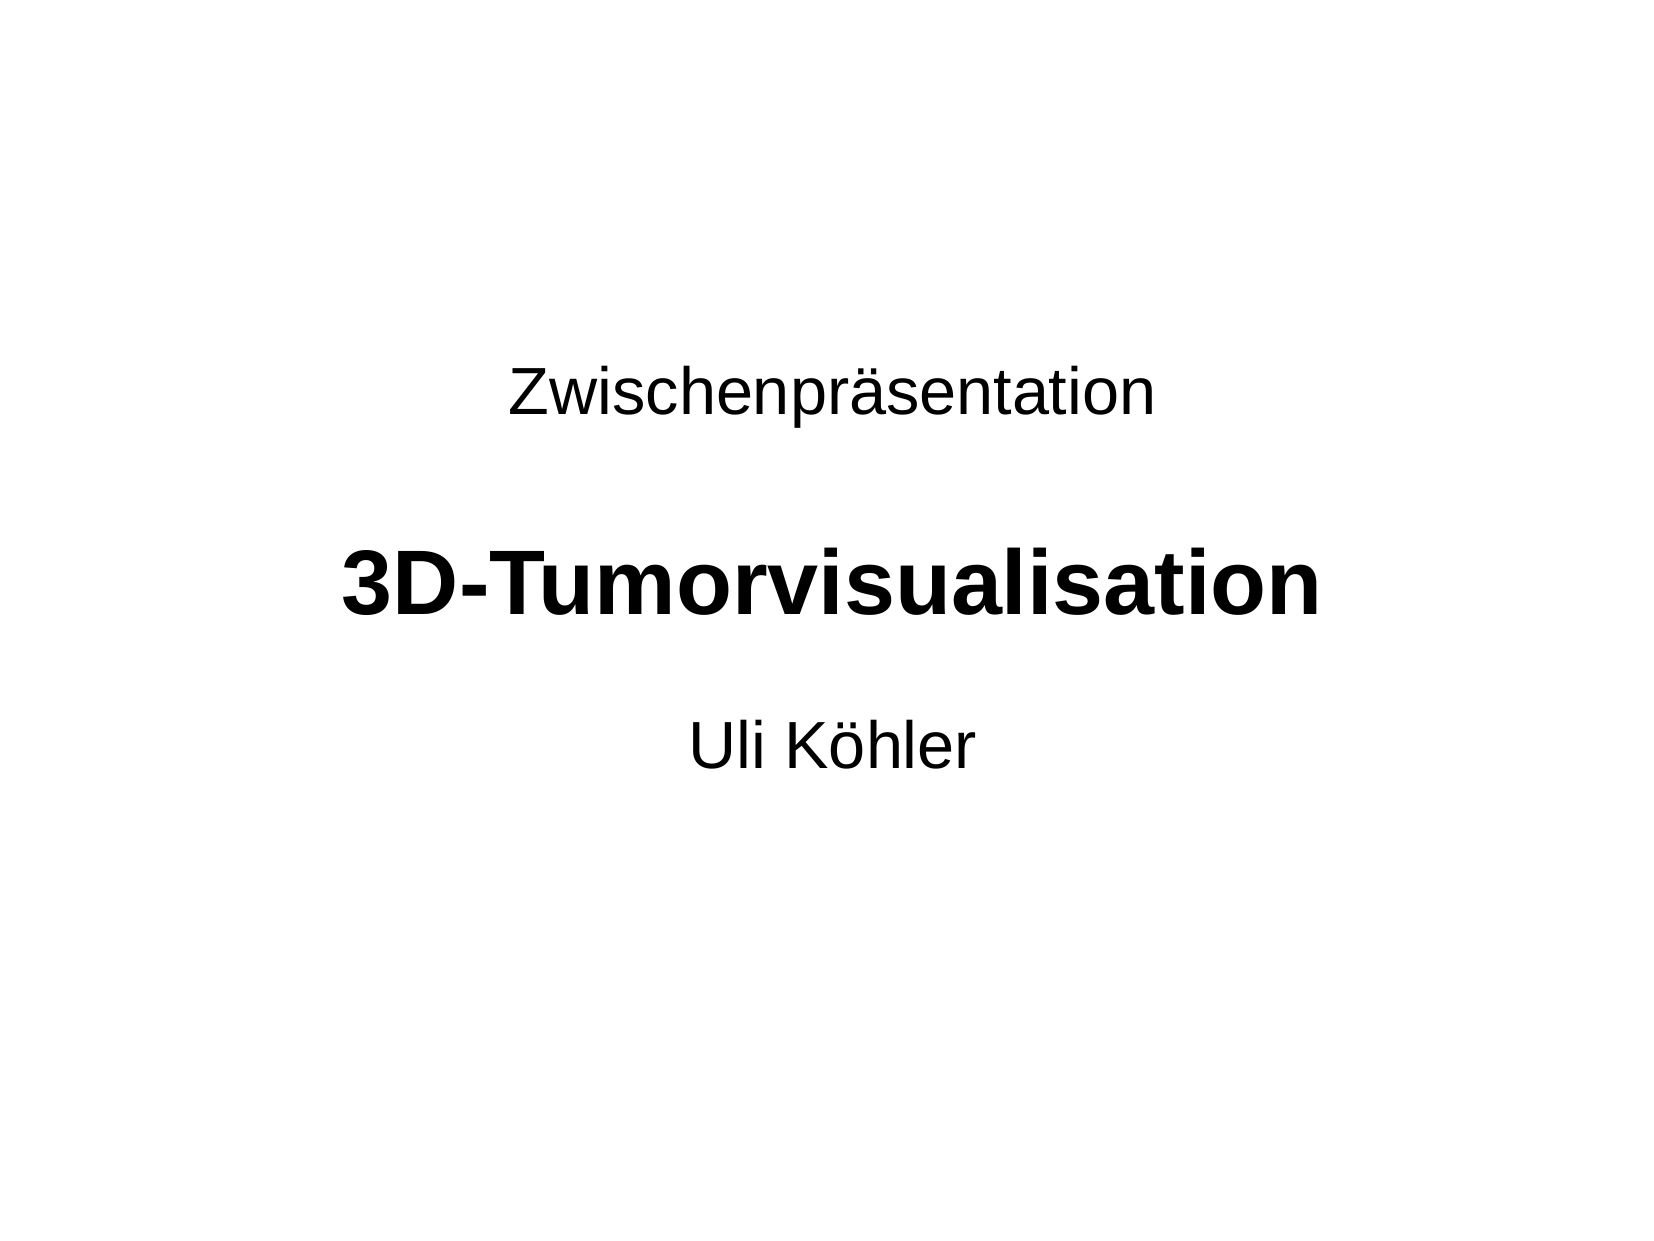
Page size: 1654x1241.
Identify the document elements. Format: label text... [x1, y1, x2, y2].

title Zwischenpräsentation 3D-Tumorvisualisation Uli Köhler [88, 301, 1577, 836]
